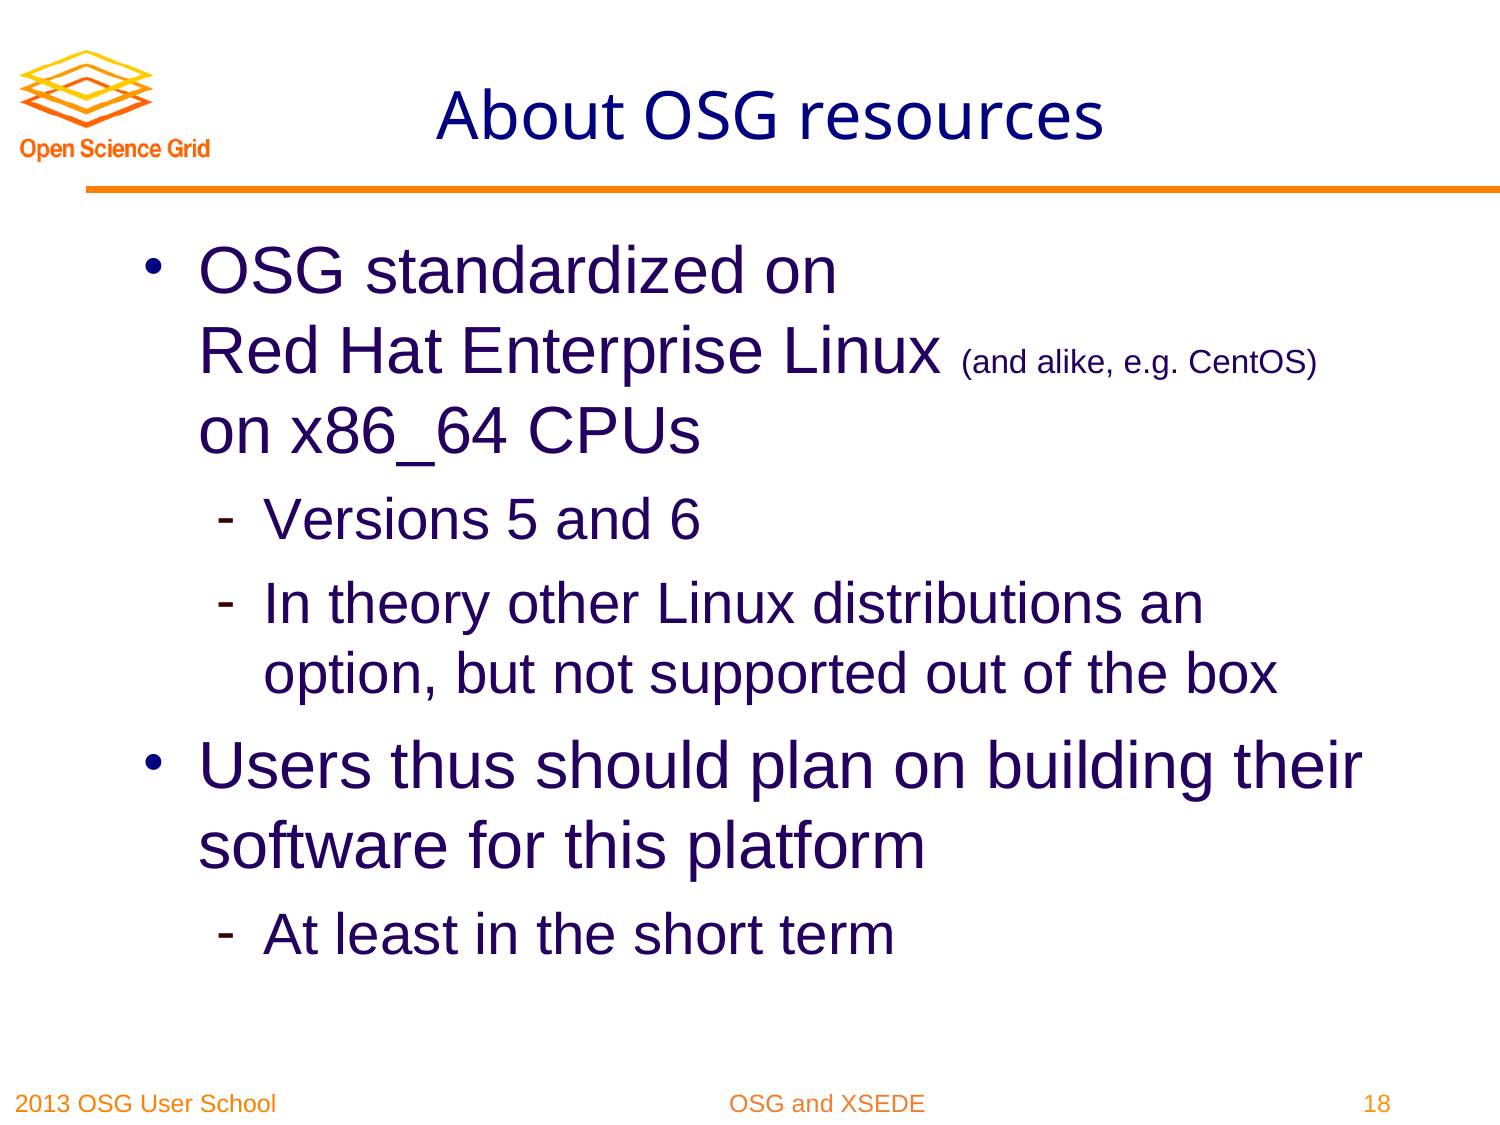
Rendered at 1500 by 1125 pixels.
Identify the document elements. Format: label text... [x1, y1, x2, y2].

list OSG standardized on Red Hat Enterprise Linux (and alike, e.g. CentOS) on x86_64 CPUs Versions 5 and 6 In theory other Linux distributions an option, but not supported out of the box Users thus should plan on building their software for this platform At least in the short term [127, 218, 1403, 995]
title About OSG resources [201, 18, 1342, 207]
picture [0, 27, 201, 179]
